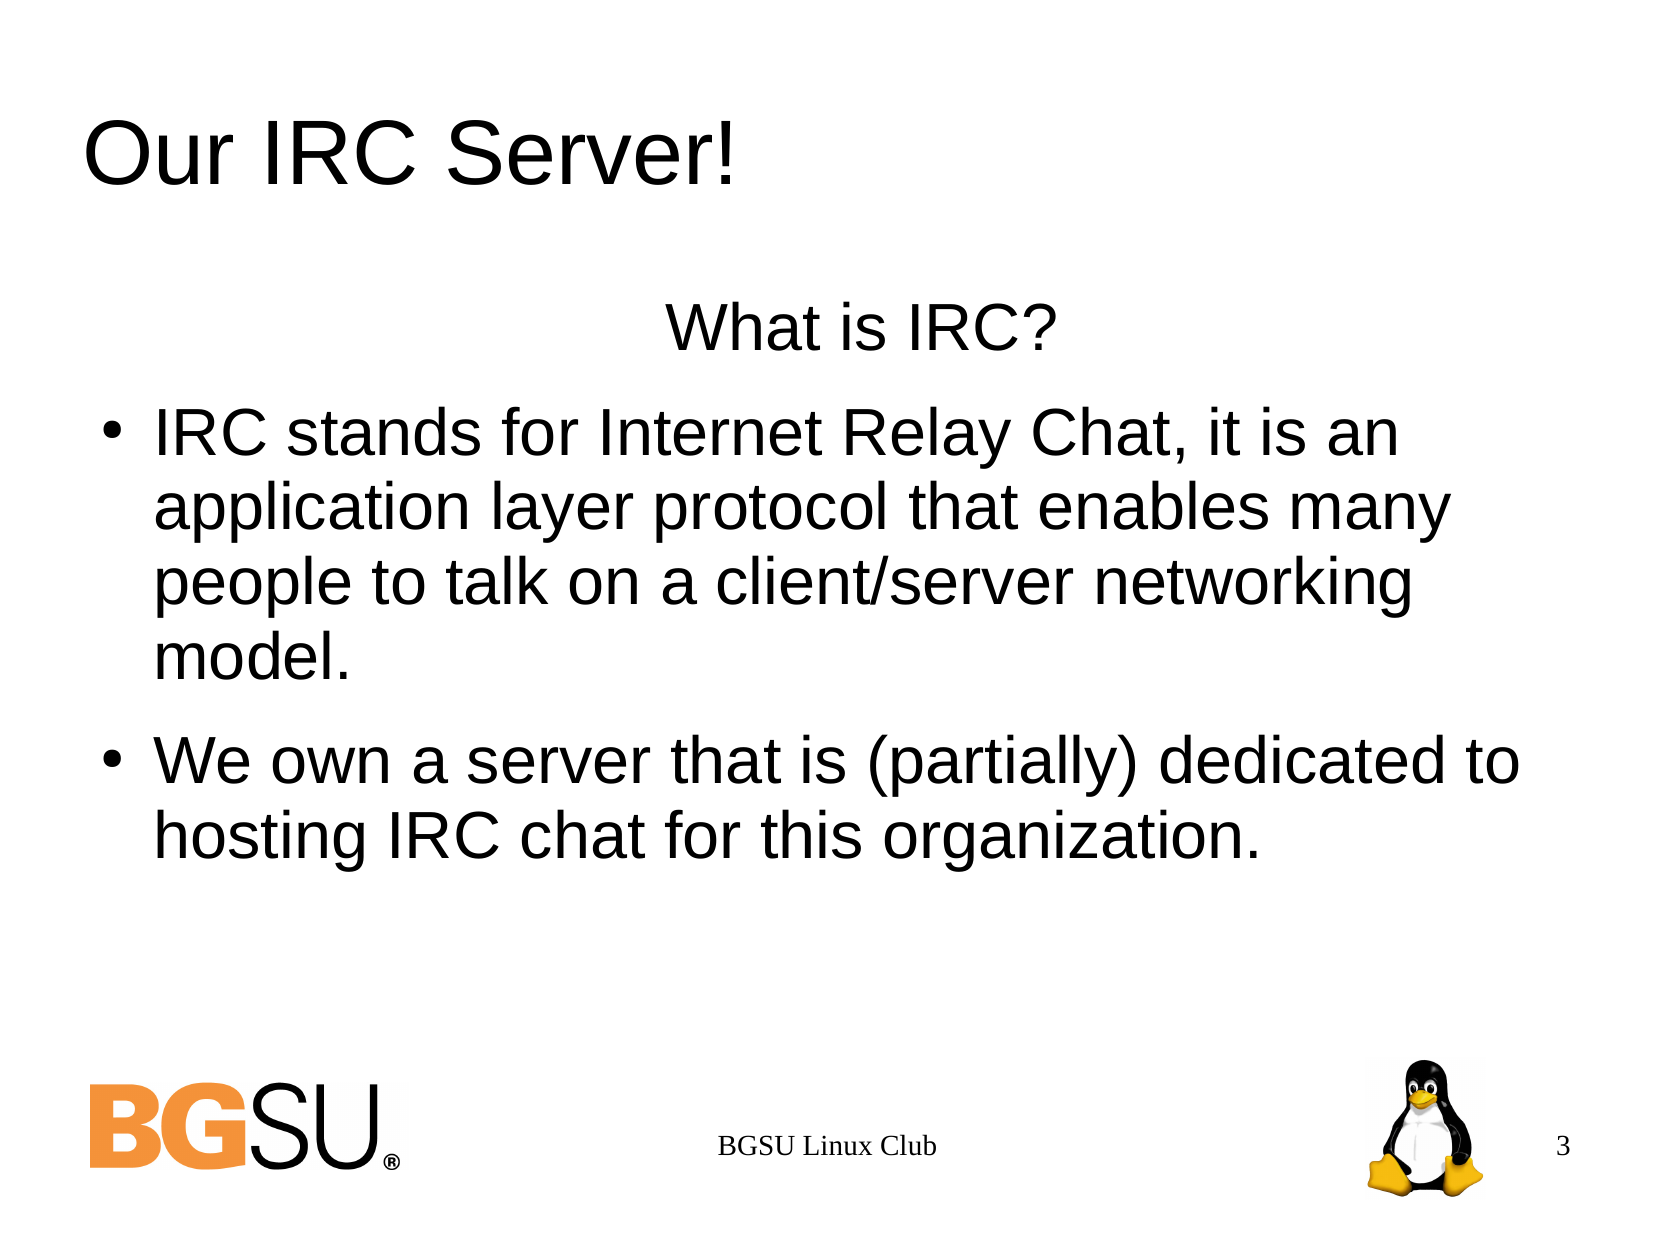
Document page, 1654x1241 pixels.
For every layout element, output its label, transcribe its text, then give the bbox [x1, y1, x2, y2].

title Our IRC Server! [82, 49, 1571, 257]
picture [1365, 1057, 1486, 1201]
picture [90, 1082, 409, 1171]
list What is IRC? IRC stands for Internet Relay Chat, it is an application layer protocol that enables many people to talk on a client/server networking model. We own a server that is (partially) dedicated to hosting IRC chat for this organization. [82, 290, 1571, 1010]
